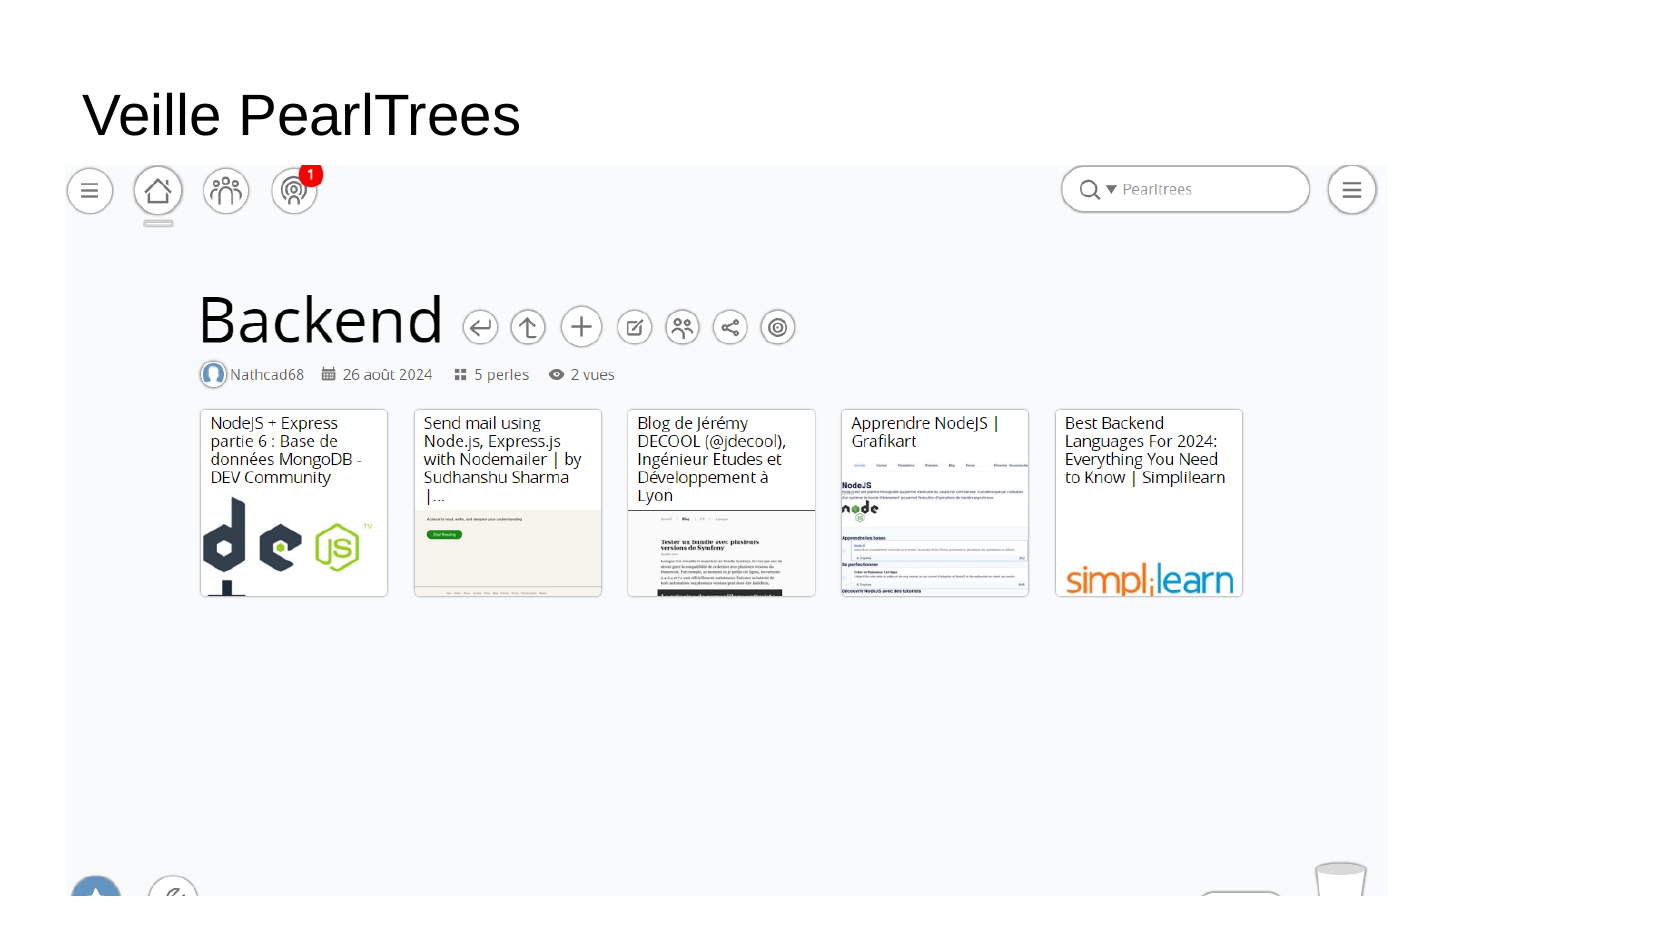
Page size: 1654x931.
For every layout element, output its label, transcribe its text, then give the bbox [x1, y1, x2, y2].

picture [65, 165, 1388, 896]
title Veille PearlTrees [82, 37, 1571, 193]
